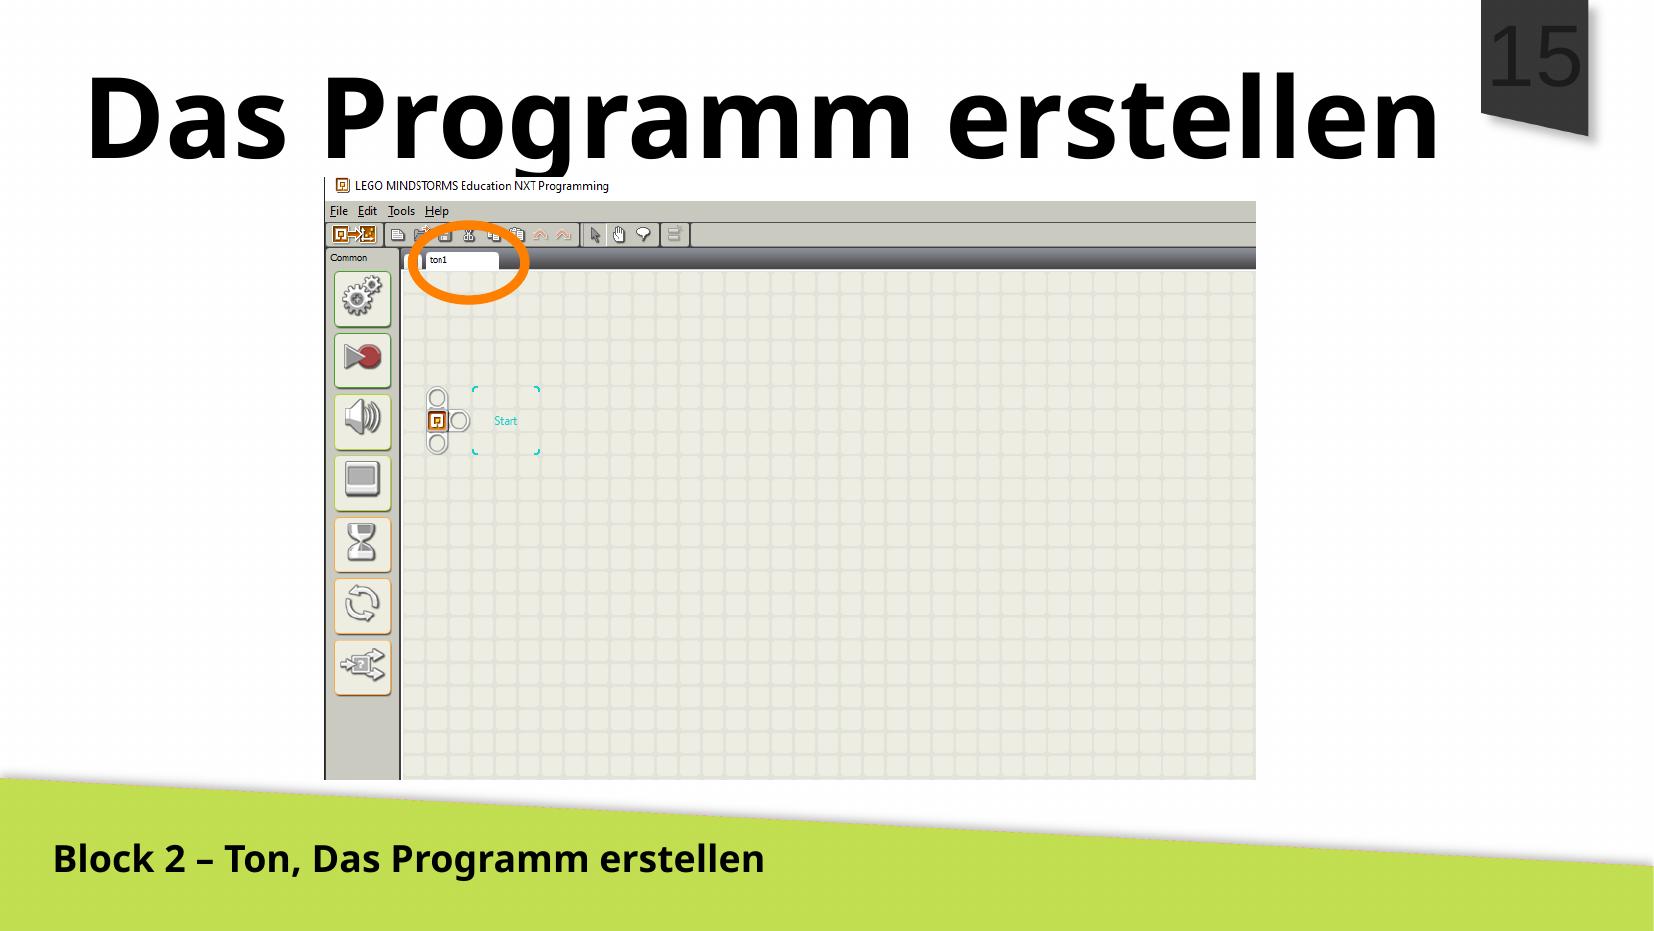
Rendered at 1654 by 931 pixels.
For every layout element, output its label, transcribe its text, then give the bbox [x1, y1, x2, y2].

title Das Programm erstellen [82, 37, 1463, 193]
picture [0, 0, 1654, 931]
text_box <Foliennummer> [923, 0, 1599, 141]
text_box Block 2 – Ton, Das Programm erstellen [37, 825, 863, 901]
